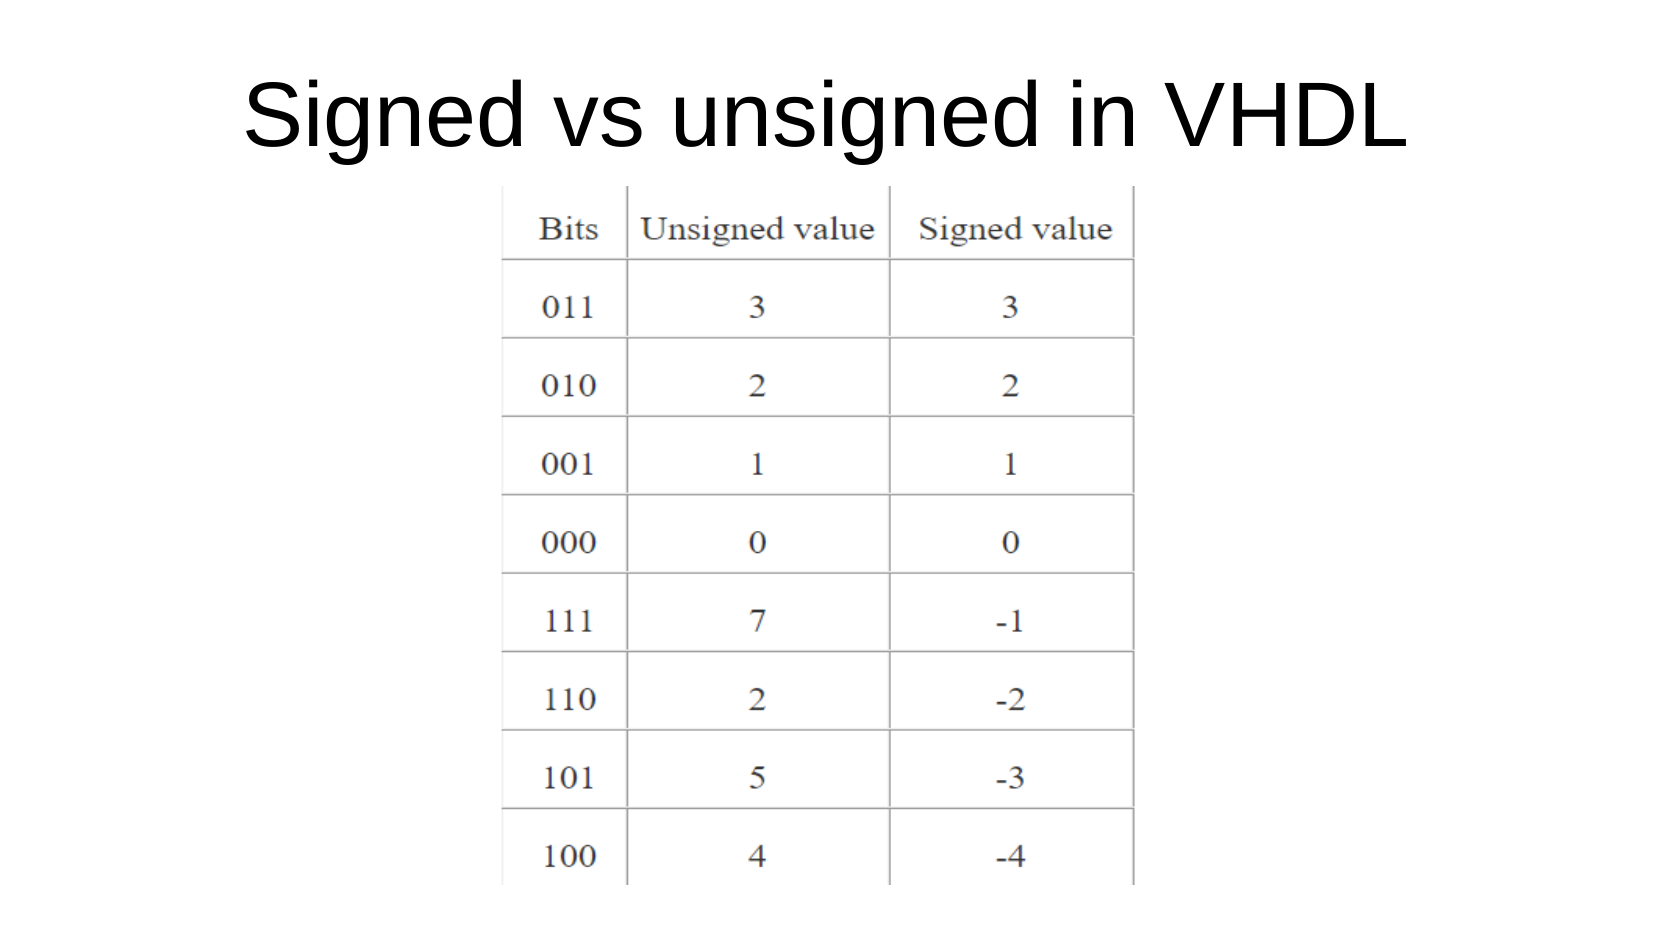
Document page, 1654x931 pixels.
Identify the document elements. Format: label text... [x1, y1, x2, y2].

picture [480, 186, 1152, 886]
title Signed vs unsigned in VHDL [82, 37, 1571, 193]
